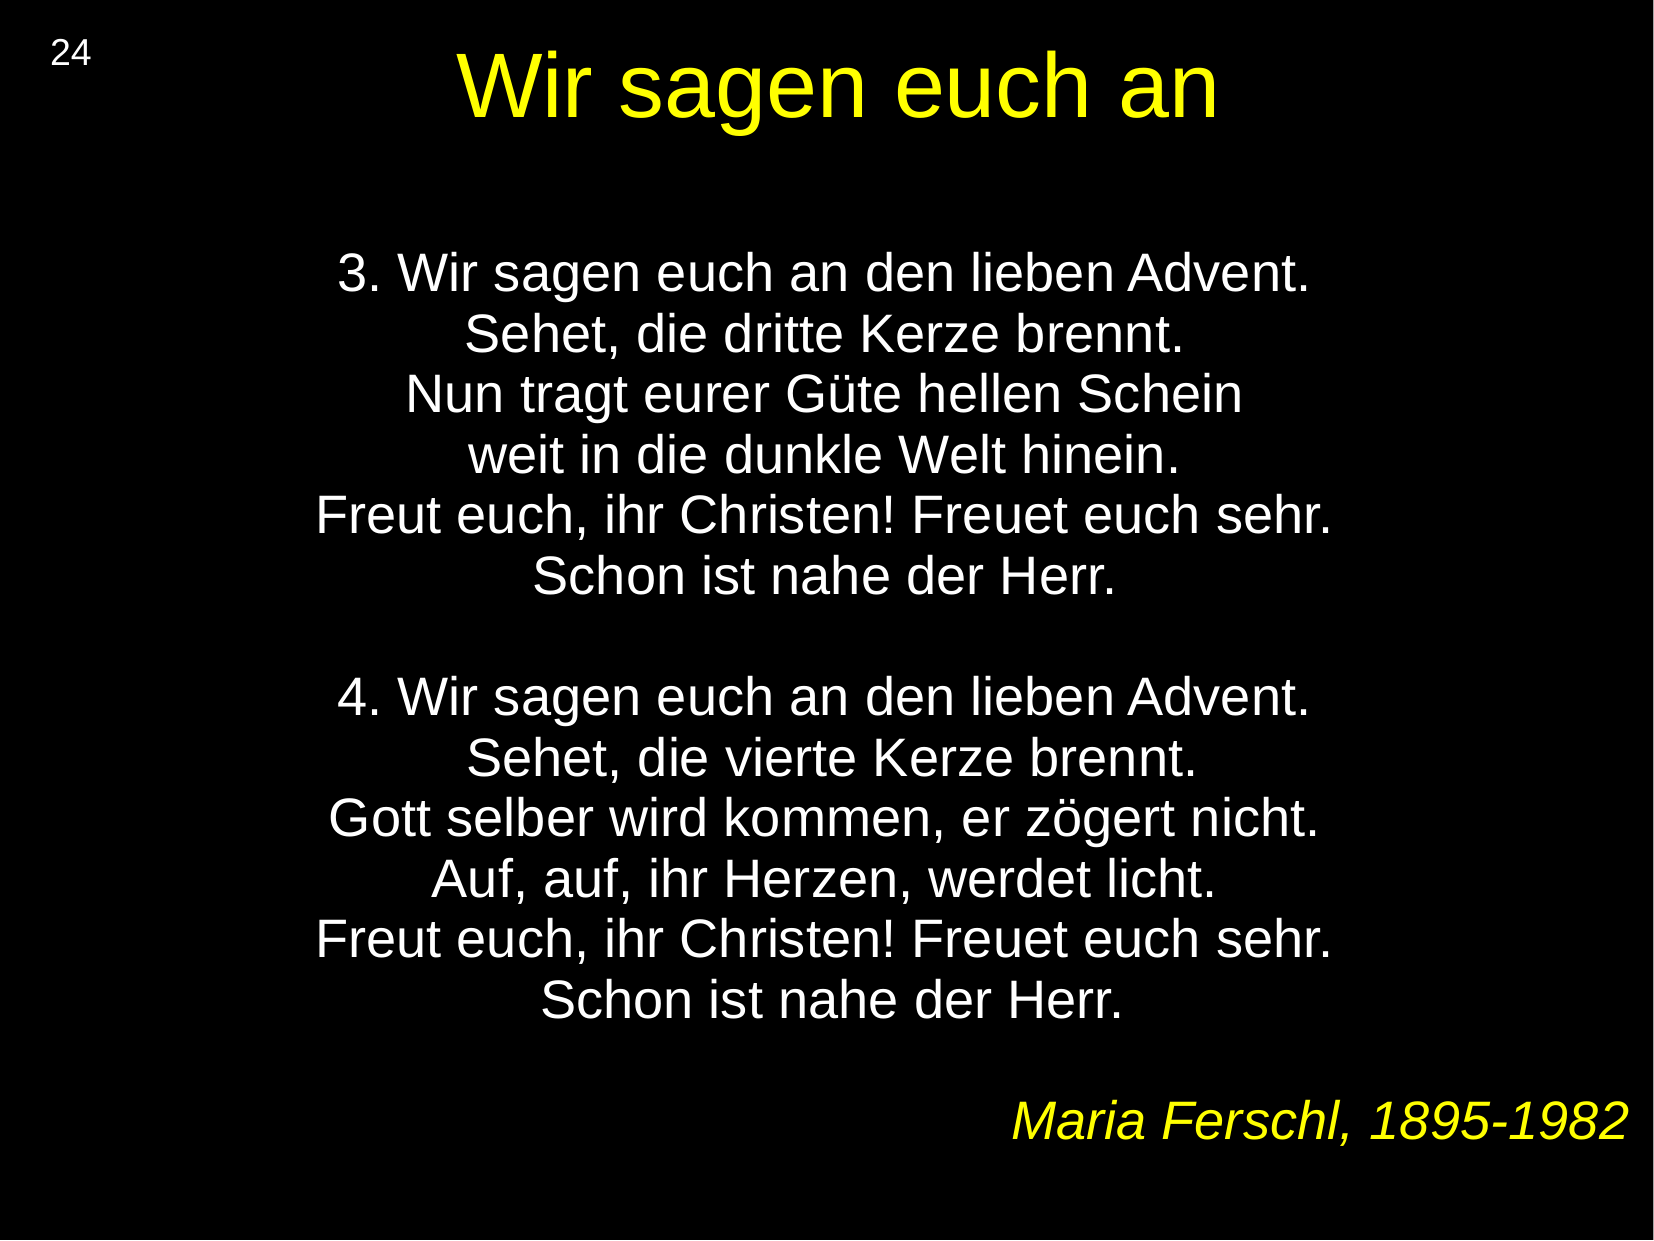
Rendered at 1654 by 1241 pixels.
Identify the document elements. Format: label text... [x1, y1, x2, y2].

title Wir sagen euch an [94, 5, 1583, 166]
list 3. Wir sagen euch an den lieben Advent. Sehet, die dritte Kerze brennt. Nun tragt eurer Güte hellen Schein weit in die dunkle Welt hinein. Freut euch, ihr Christen! Freuet euch sehr. Schon ist nahe der Herr. 4. Wir sagen euch an den lieben Advent. Sehet, die vierte Kerze brennt. Gott selber wird kommen, er zögert nicht. Auf, auf, ihr Herzen, werdet licht. Freut euch, ihr Christen! Freuet euch sehr. Schon ist nahe der Herr. Maria Ferschl, 1895-1982 [35, 177, 1630, 1217]
text_box 24 [35, 23, 130, 81]
